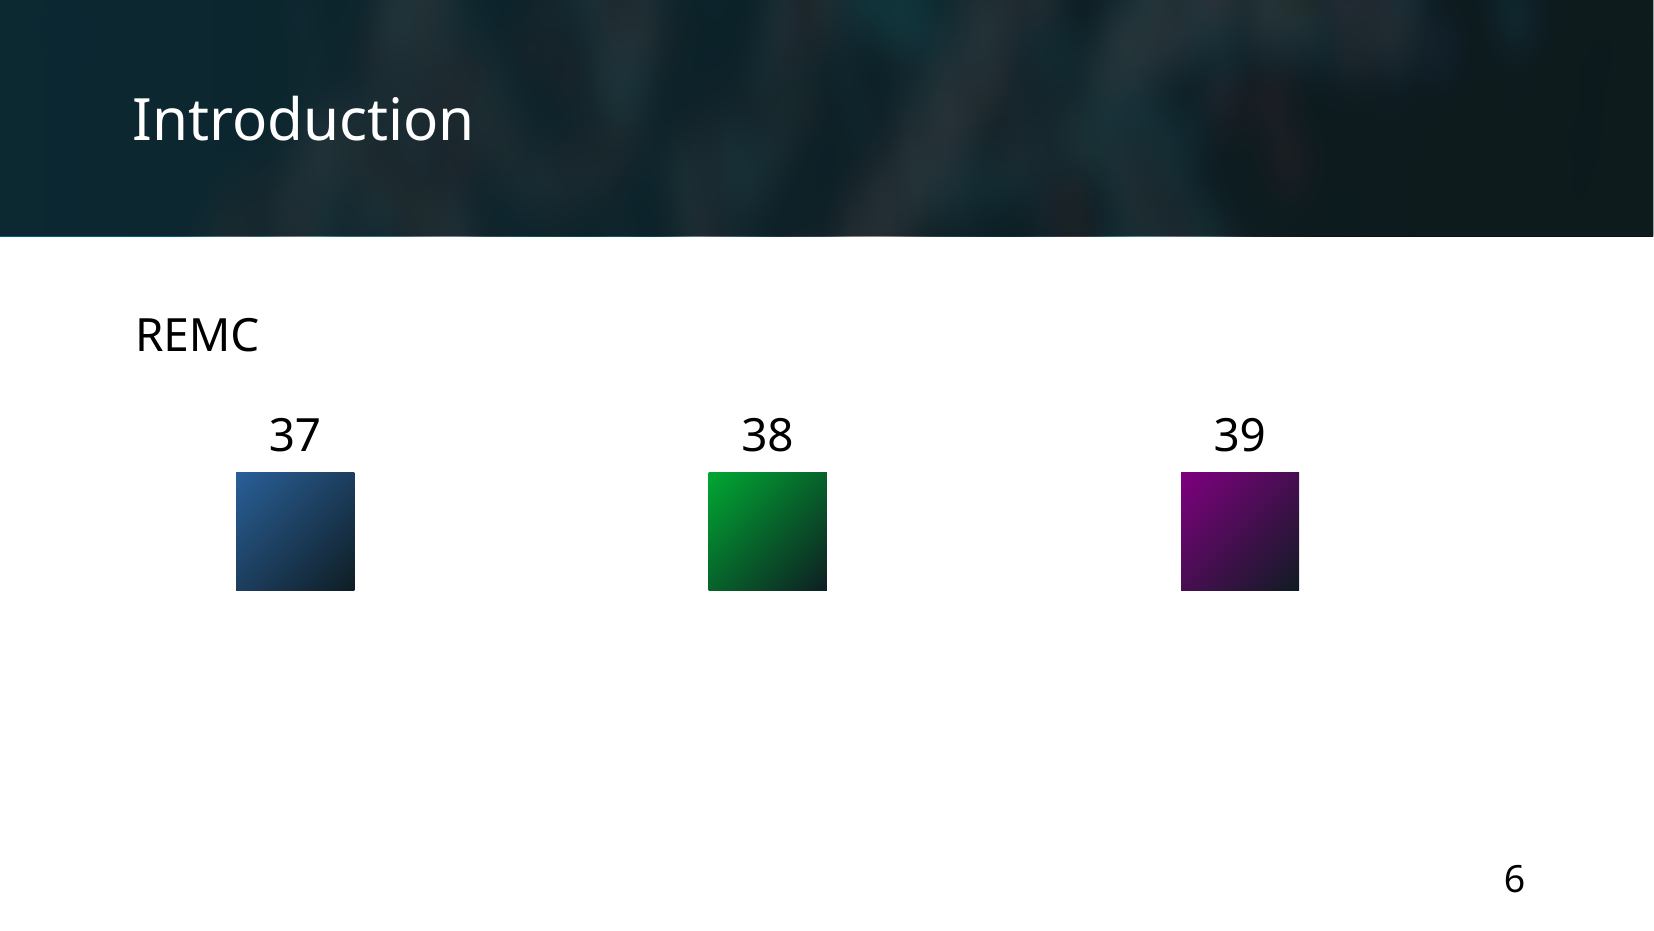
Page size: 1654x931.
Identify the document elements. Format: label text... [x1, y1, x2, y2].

text_box 37 [253, 394, 337, 456]
text_box REMC [120, 295, 281, 356]
text_box [1181, 472, 1300, 591]
text_box [236, 472, 355, 591]
text_box 39 [1198, 394, 1282, 456]
text_box [708, 472, 827, 591]
text_box <numéro> [1493, 826, 1654, 931]
text_box Introduction [118, 35, 886, 201]
text_box 38 [726, 394, 810, 456]
text_box [0, 0, 1654, 237]
